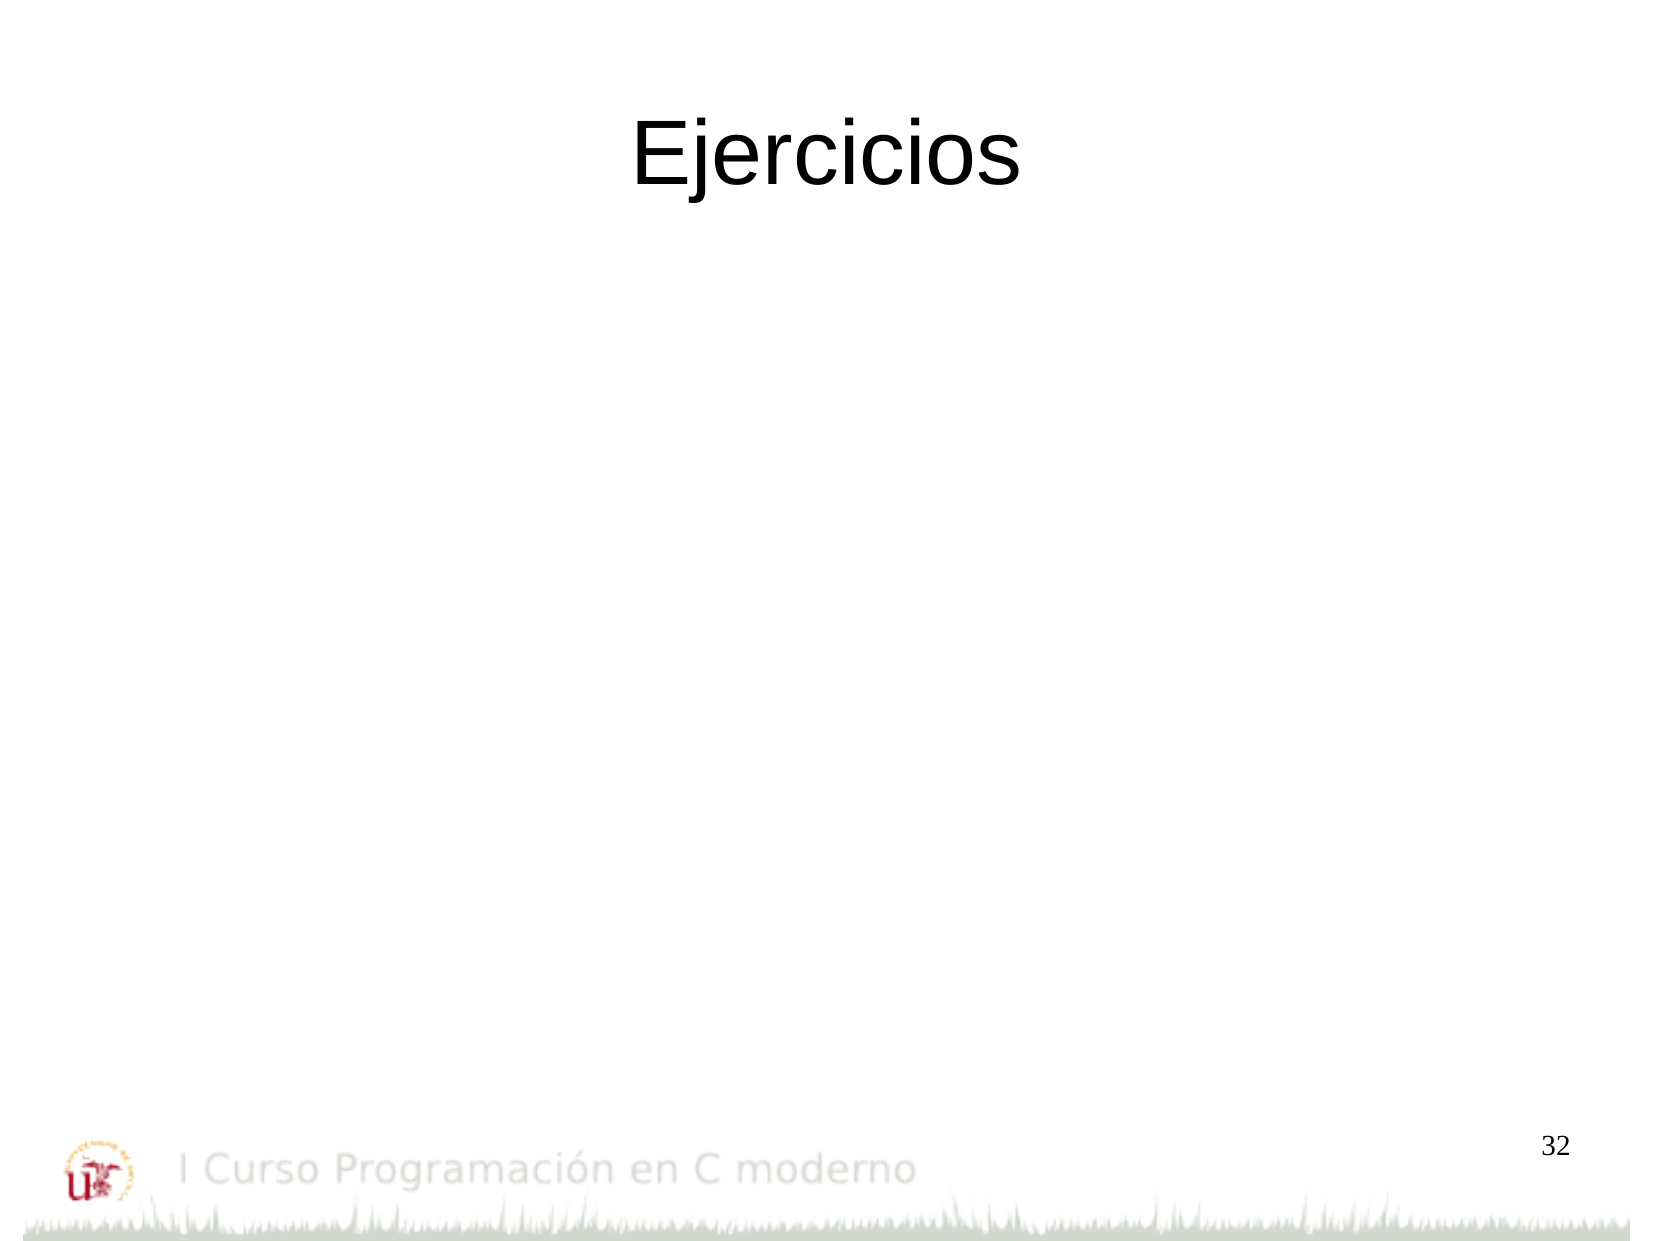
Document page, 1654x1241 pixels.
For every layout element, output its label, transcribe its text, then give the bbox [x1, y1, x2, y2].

title Ejercicios [82, 49, 1571, 257]
picture [23, 1136, 1630, 1241]
